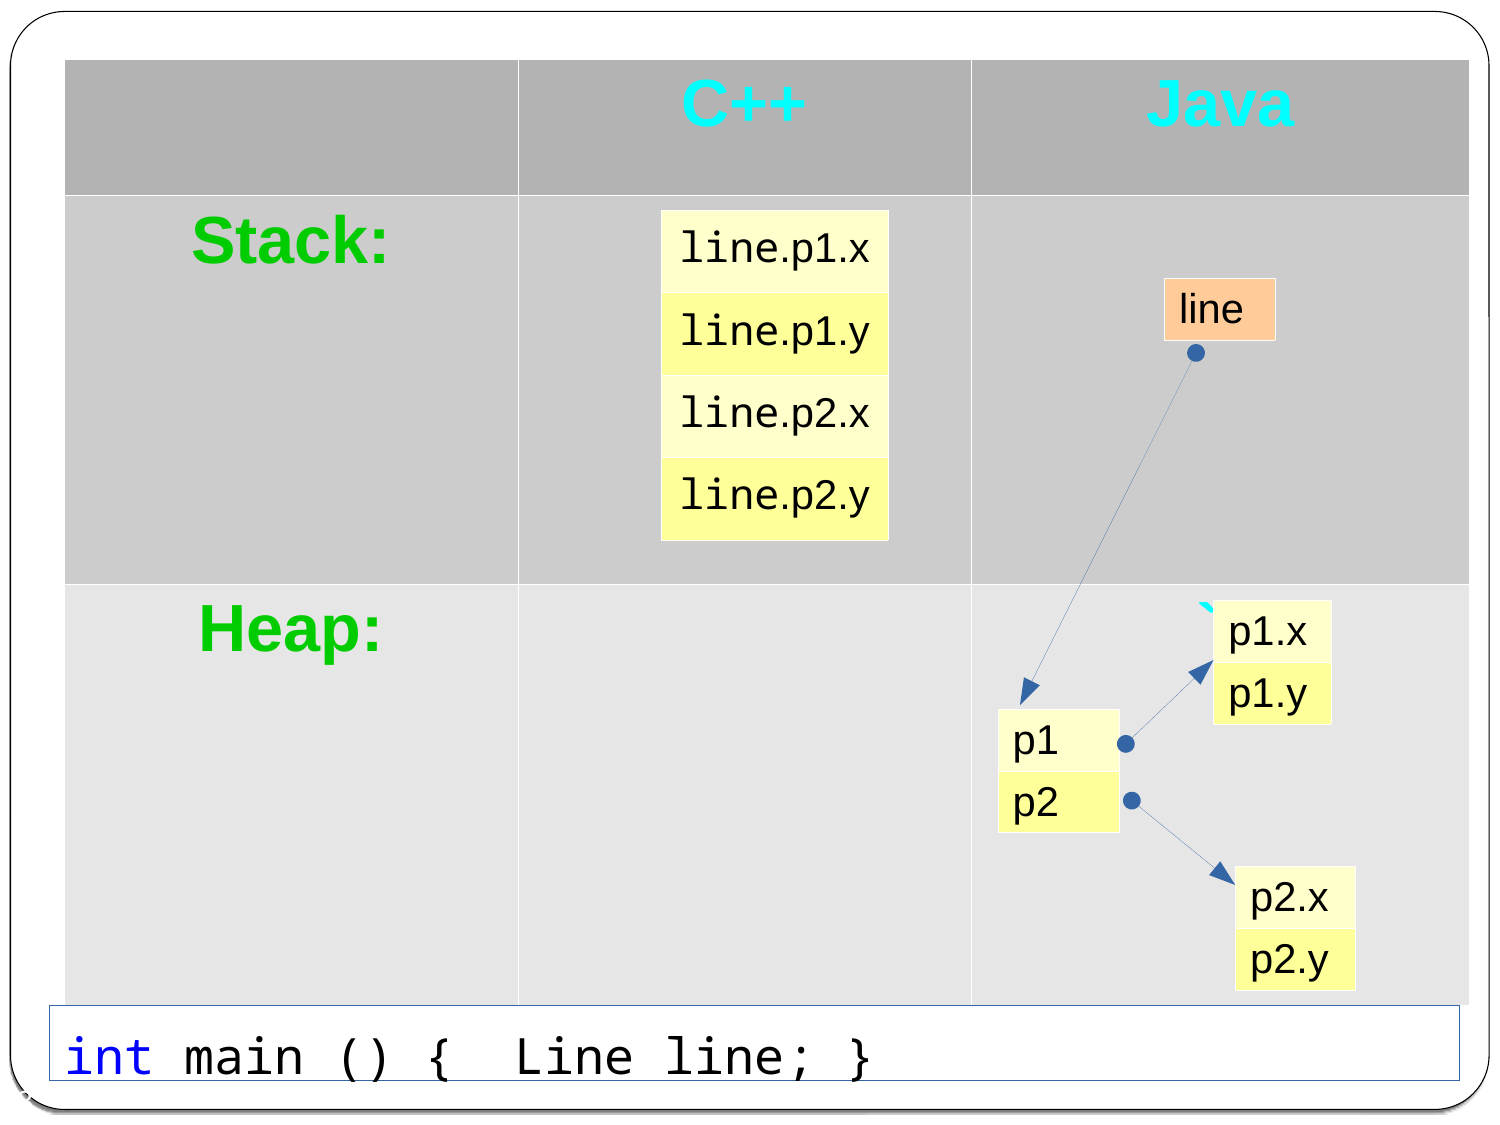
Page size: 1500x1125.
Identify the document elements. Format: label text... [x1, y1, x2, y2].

table_cell line.p2.x [662, 376, 888, 457]
table_cell Heap: [65, 585, 518, 1005]
table_header p2.x [1236, 867, 1355, 928]
table_header line.p1.x [662, 211, 888, 292]
table_header p1 [999, 710, 1119, 771]
slide_number <number> [0, 1074, 50, 1125]
table_header [65, 60, 518, 195]
table_cell [519, 196, 971, 584]
table_header p1.x [1214, 601, 1331, 662]
table_header C++ [519, 60, 971, 195]
table_header line [1165, 279, 1275, 340]
table_cell line.p1.y [662, 293, 888, 375]
table_cell [972, 196, 1469, 584]
table_cell p2.y [1236, 929, 1355, 990]
table_cell p2 [999, 772, 1119, 832]
table_cell Stack: [65, 196, 518, 584]
table_cell `` [972, 585, 1469, 1005]
table_header Java [972, 60, 1469, 195]
table_cell line.p2.y [662, 458, 888, 540]
table_cell [519, 585, 971, 1005]
table_cell p1.y [1214, 663, 1331, 724]
list int main () { Line line; } … delete pline; }; [49, 1005, 1460, 1081]
